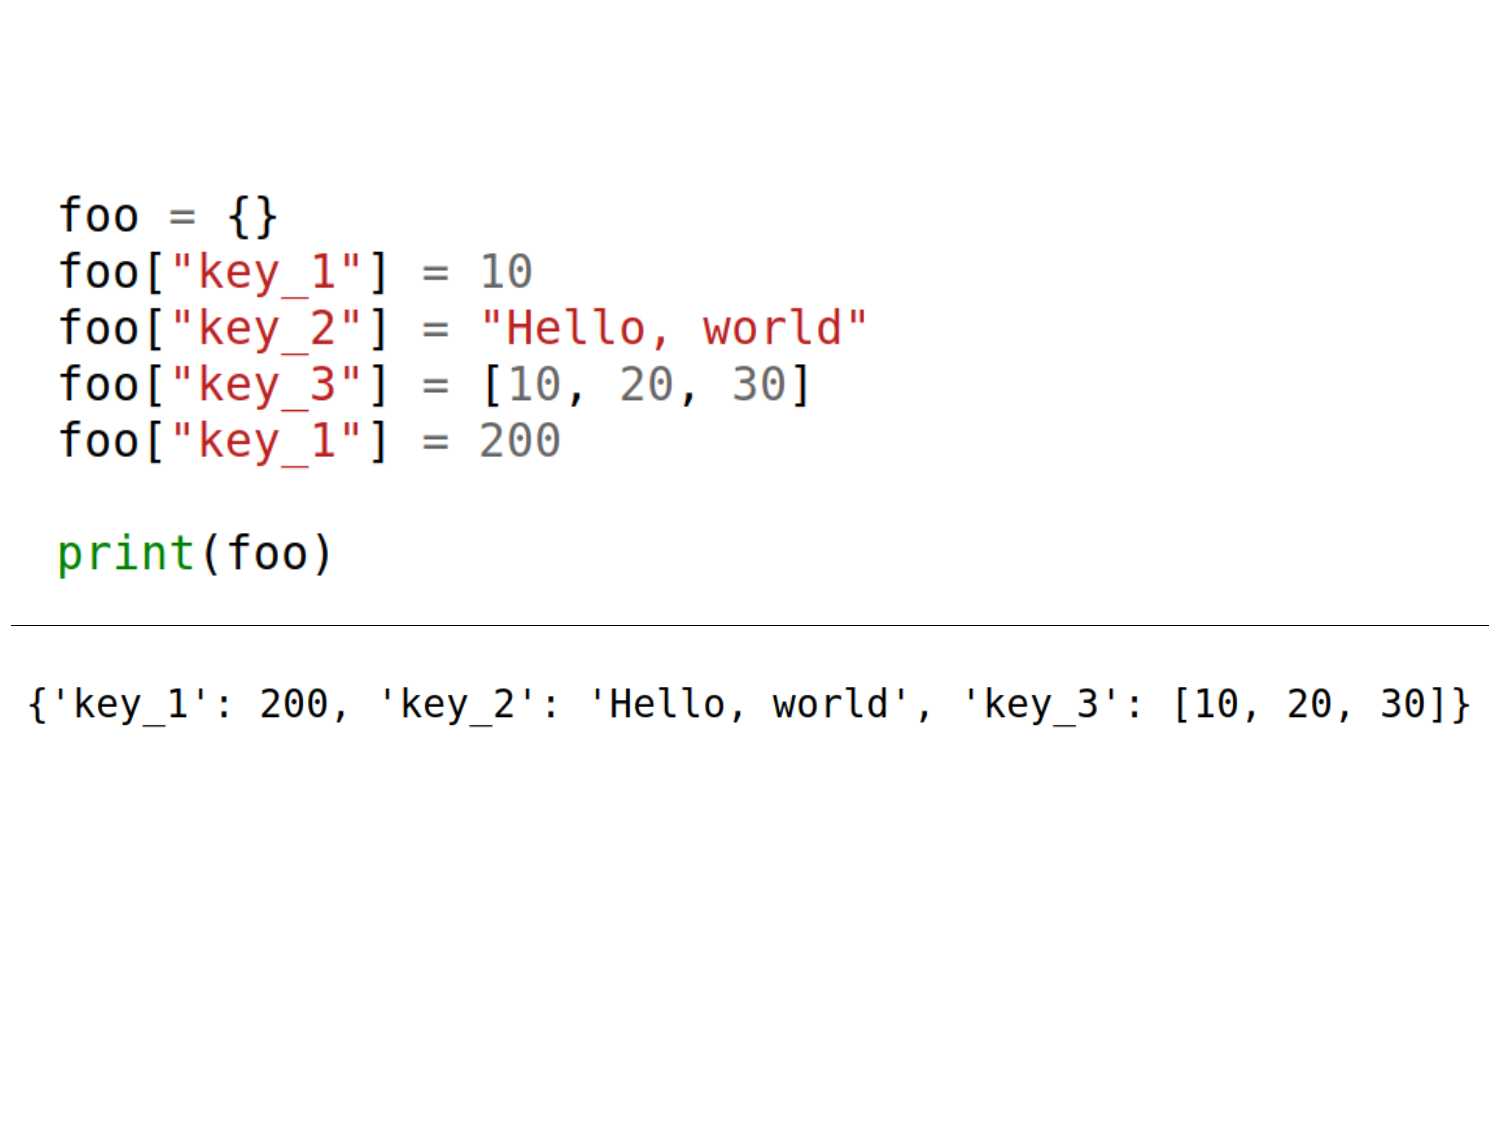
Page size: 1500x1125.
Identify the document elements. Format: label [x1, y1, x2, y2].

picture [45, 177, 886, 593]
picture [23, 673, 1477, 737]
